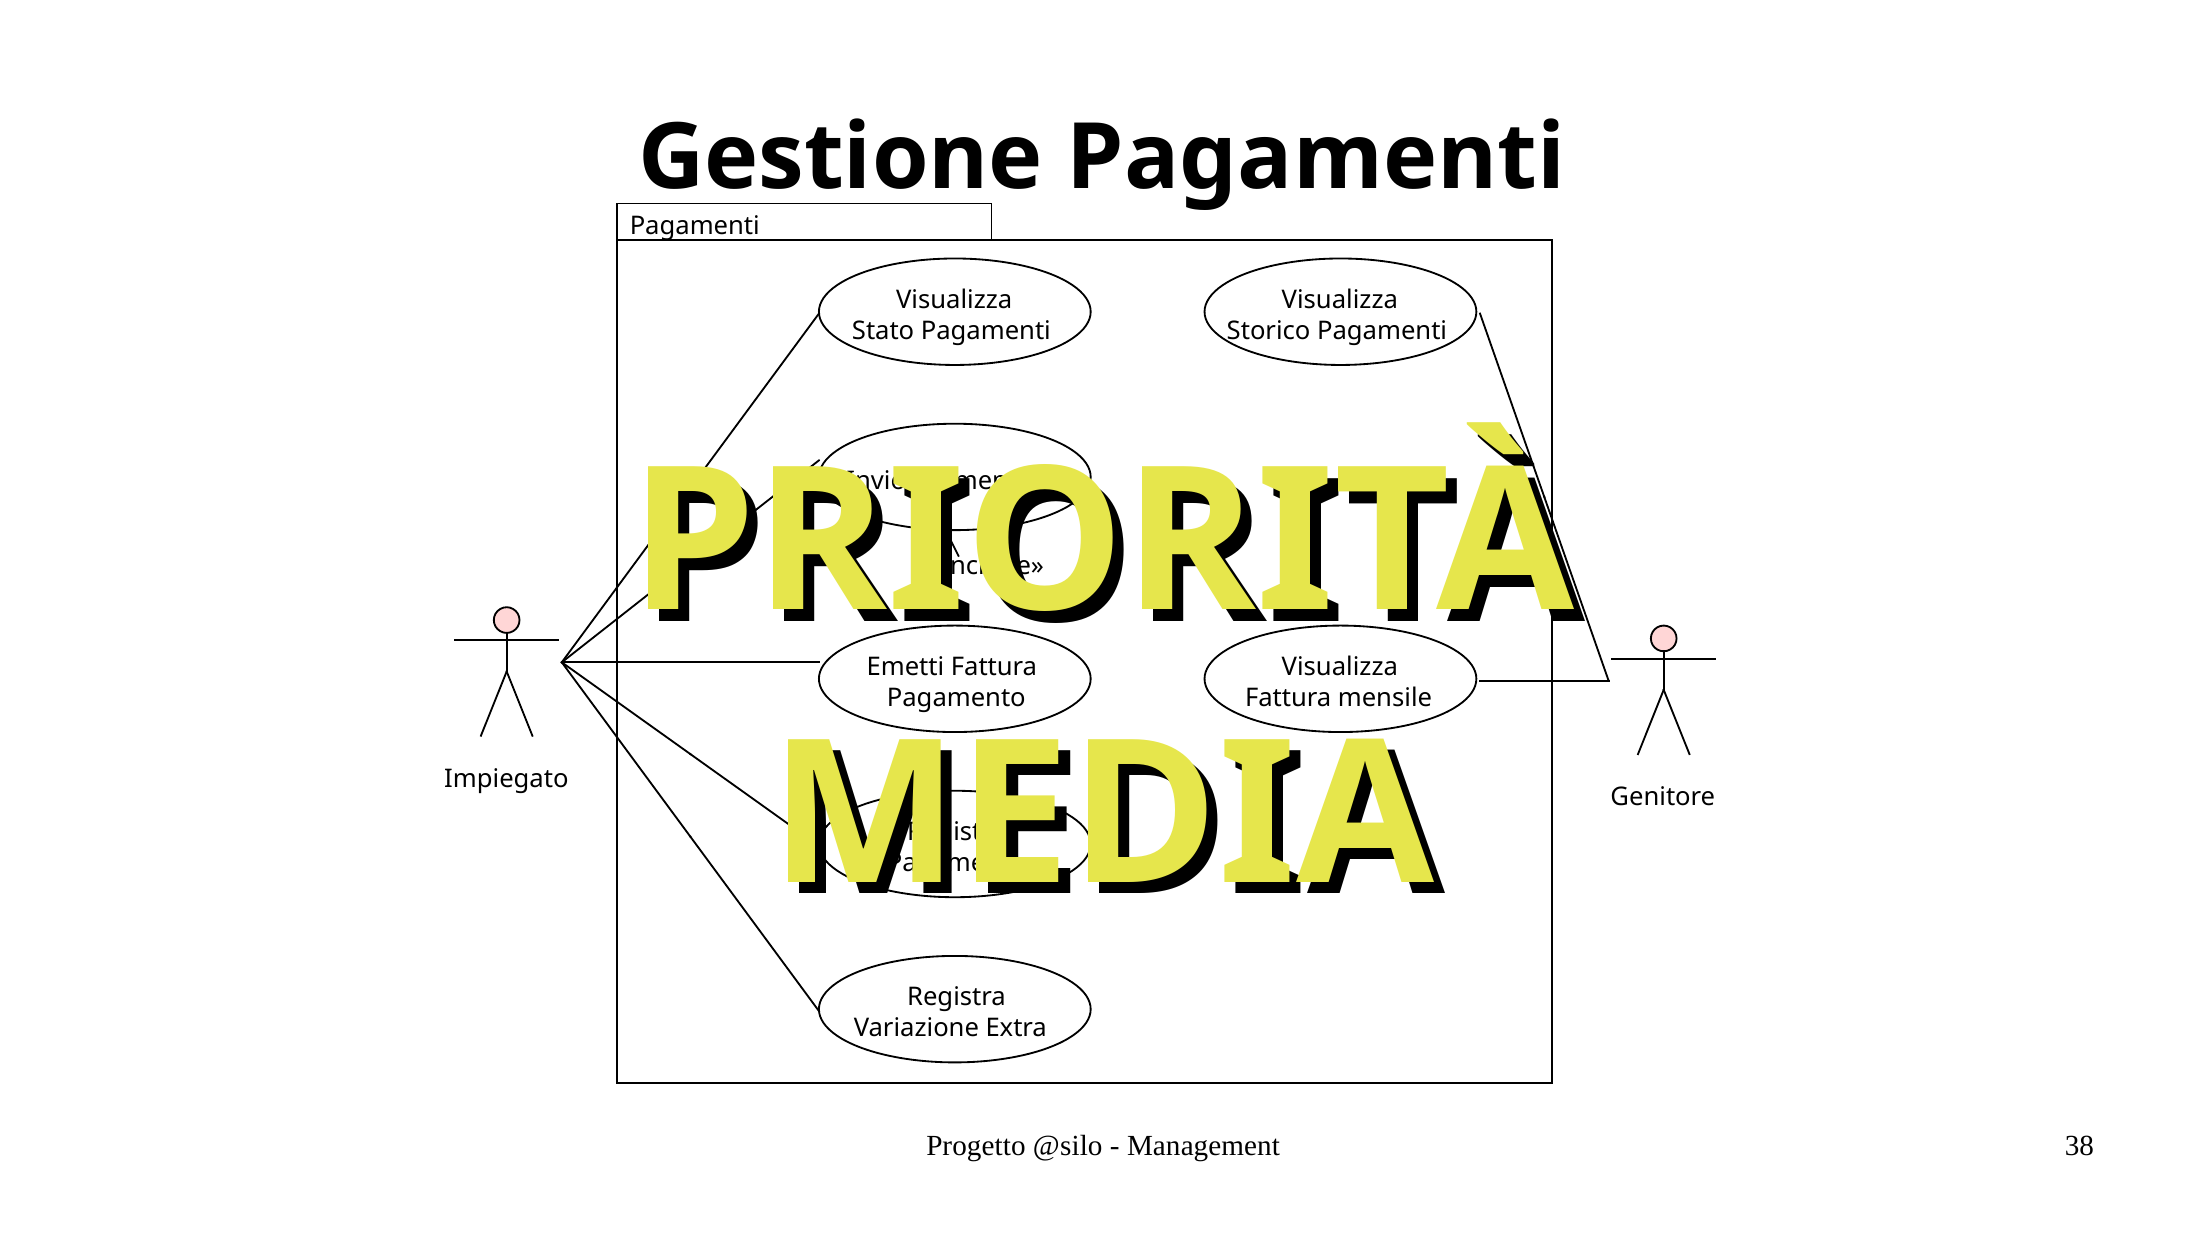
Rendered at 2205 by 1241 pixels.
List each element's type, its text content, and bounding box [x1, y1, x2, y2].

text_box PRIORITÀ MEDIA [535, 388, 1670, 852]
title Gestione Pagamenti [110, 49, 2095, 257]
picture [340, 165, 1794, 1123]
